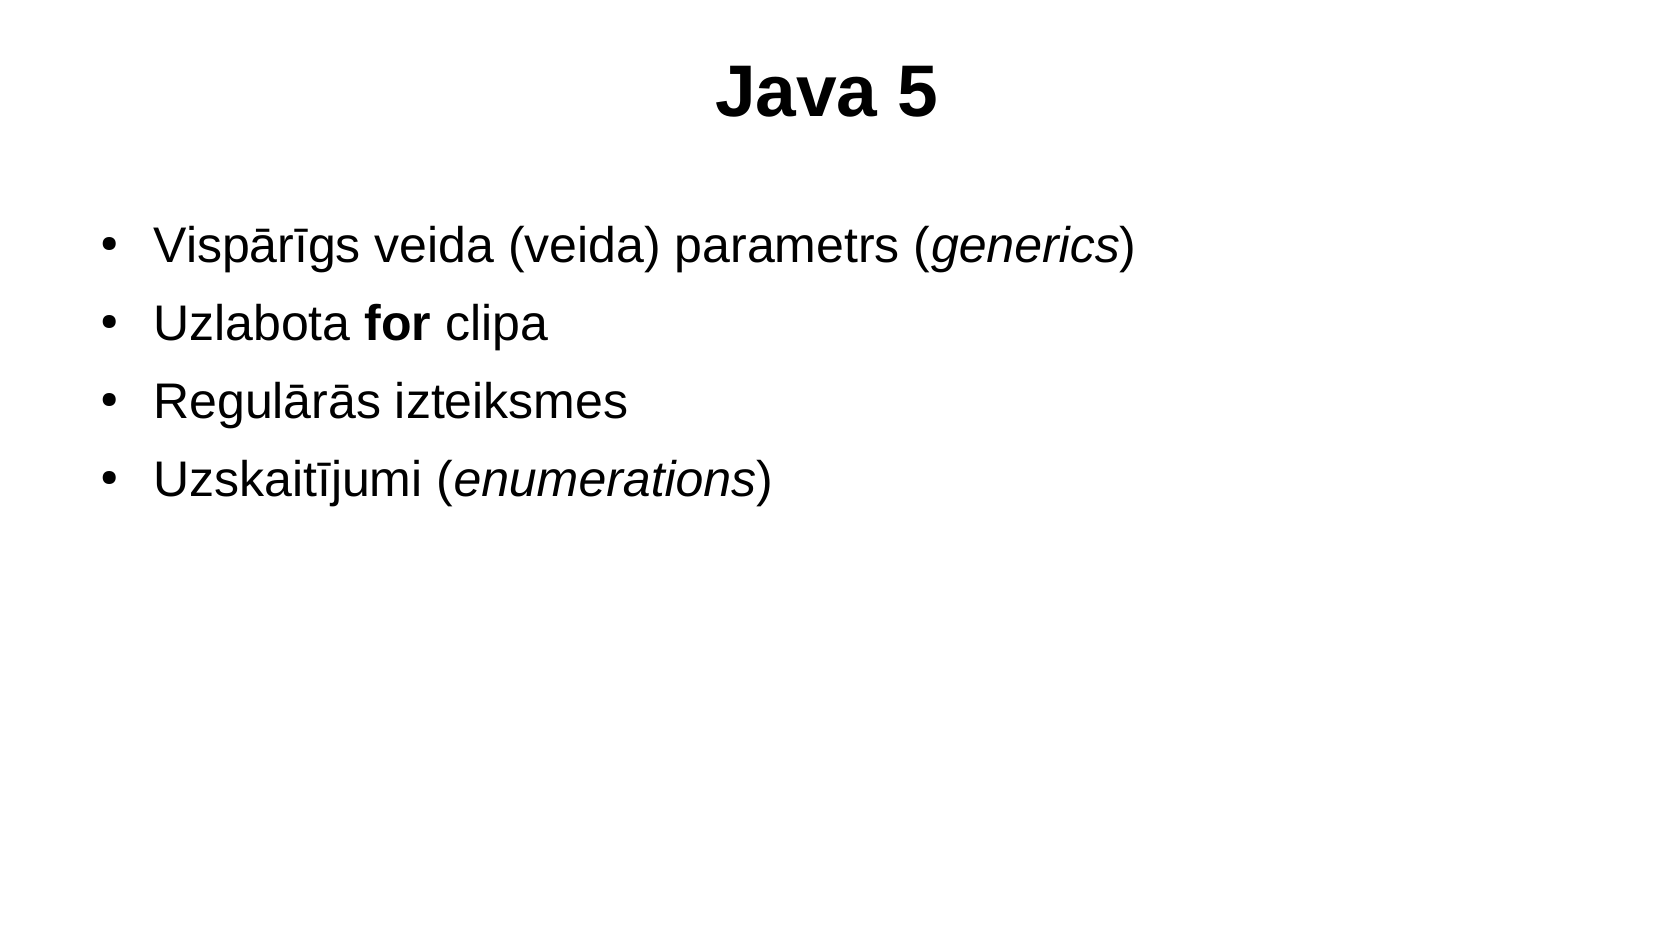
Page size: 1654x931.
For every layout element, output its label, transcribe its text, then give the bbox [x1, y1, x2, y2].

title Java 5 [82, 37, 1571, 147]
list Vispārīgs veida (veida) parametrs (generics) Uzlabota for clipa Regulārās izteiksmes Uzskaitījumi (enumerations) [82, 217, 1538, 758]
